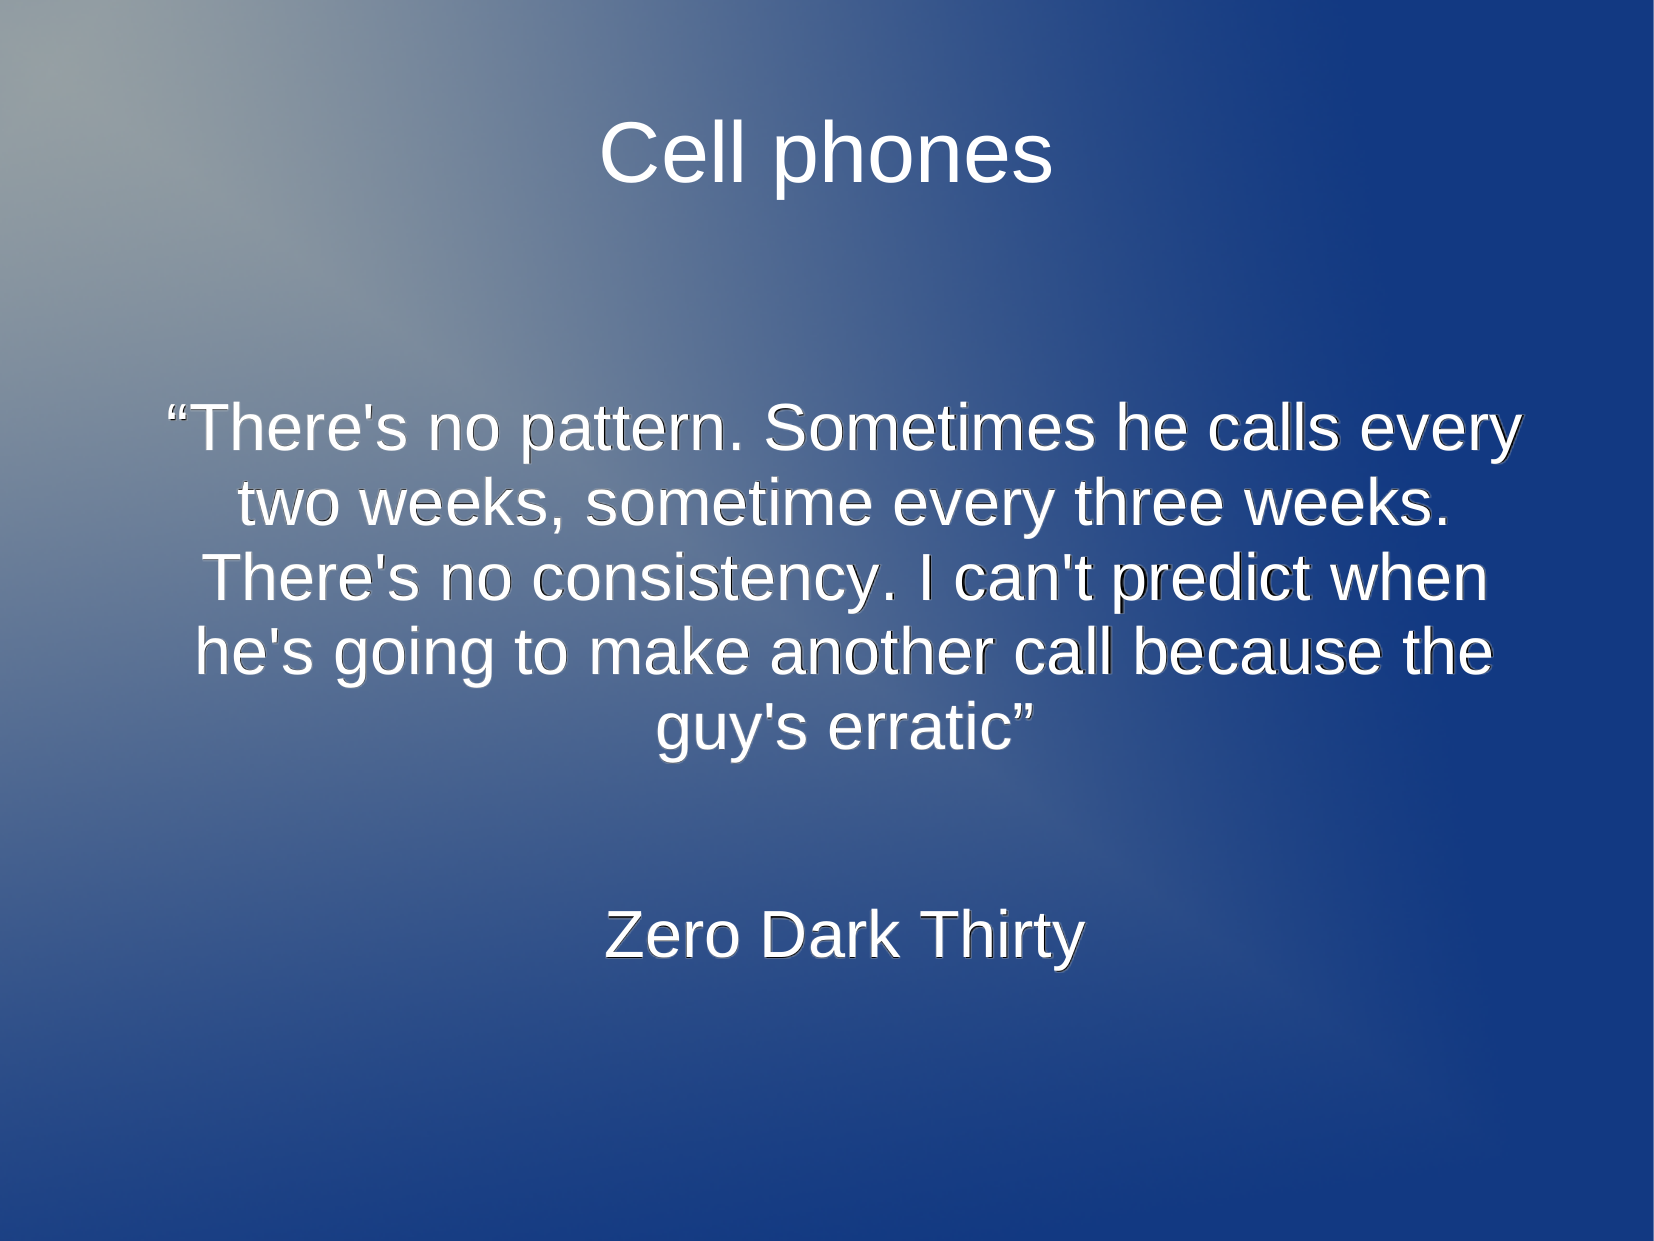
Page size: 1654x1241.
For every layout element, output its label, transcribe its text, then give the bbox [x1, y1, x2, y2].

picture [0, 0, 1654, 1241]
title Cell phones [82, 49, 1571, 257]
list “There's no pattern. Sometimes he calls every two weeks, sometime every three weeks. There's no consistency. I can't predict when he's going to make another call because the guy's erratic” Zero Dark Thirty [75, 285, 1546, 1096]
